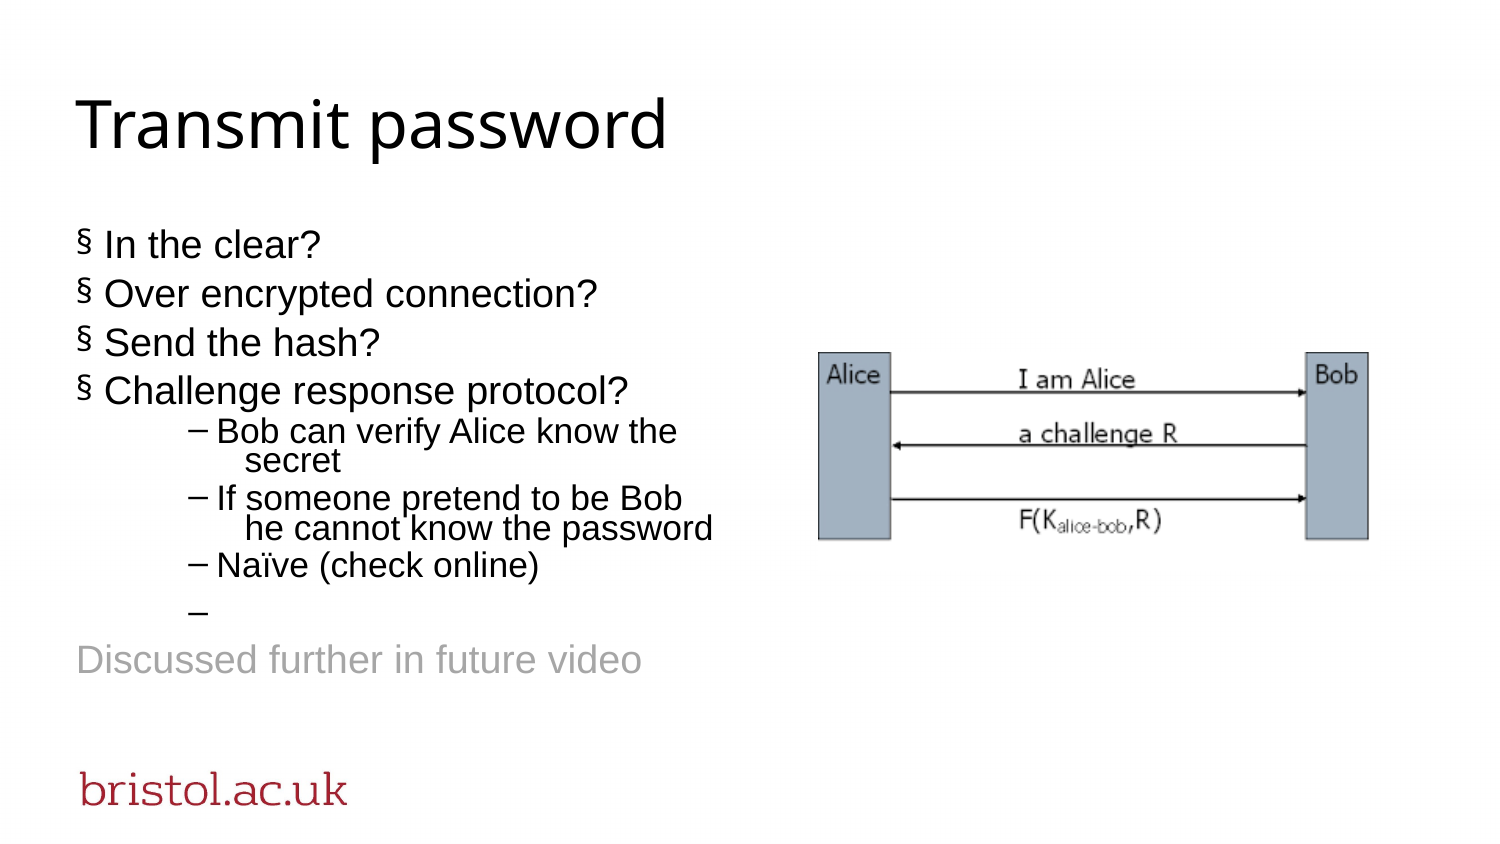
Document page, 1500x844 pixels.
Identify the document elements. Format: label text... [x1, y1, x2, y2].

picture [818, 352, 1380, 571]
list In the clear? Over encrypted connection? Send the hash? Challenge response protocol? Bob can verify Alice know the secret If someone pretend to be Bob he cannot know the password Naïve (check online) Discussed further in future video [60, 224, 741, 699]
title Transmit password [60, 44, 1440, 209]
